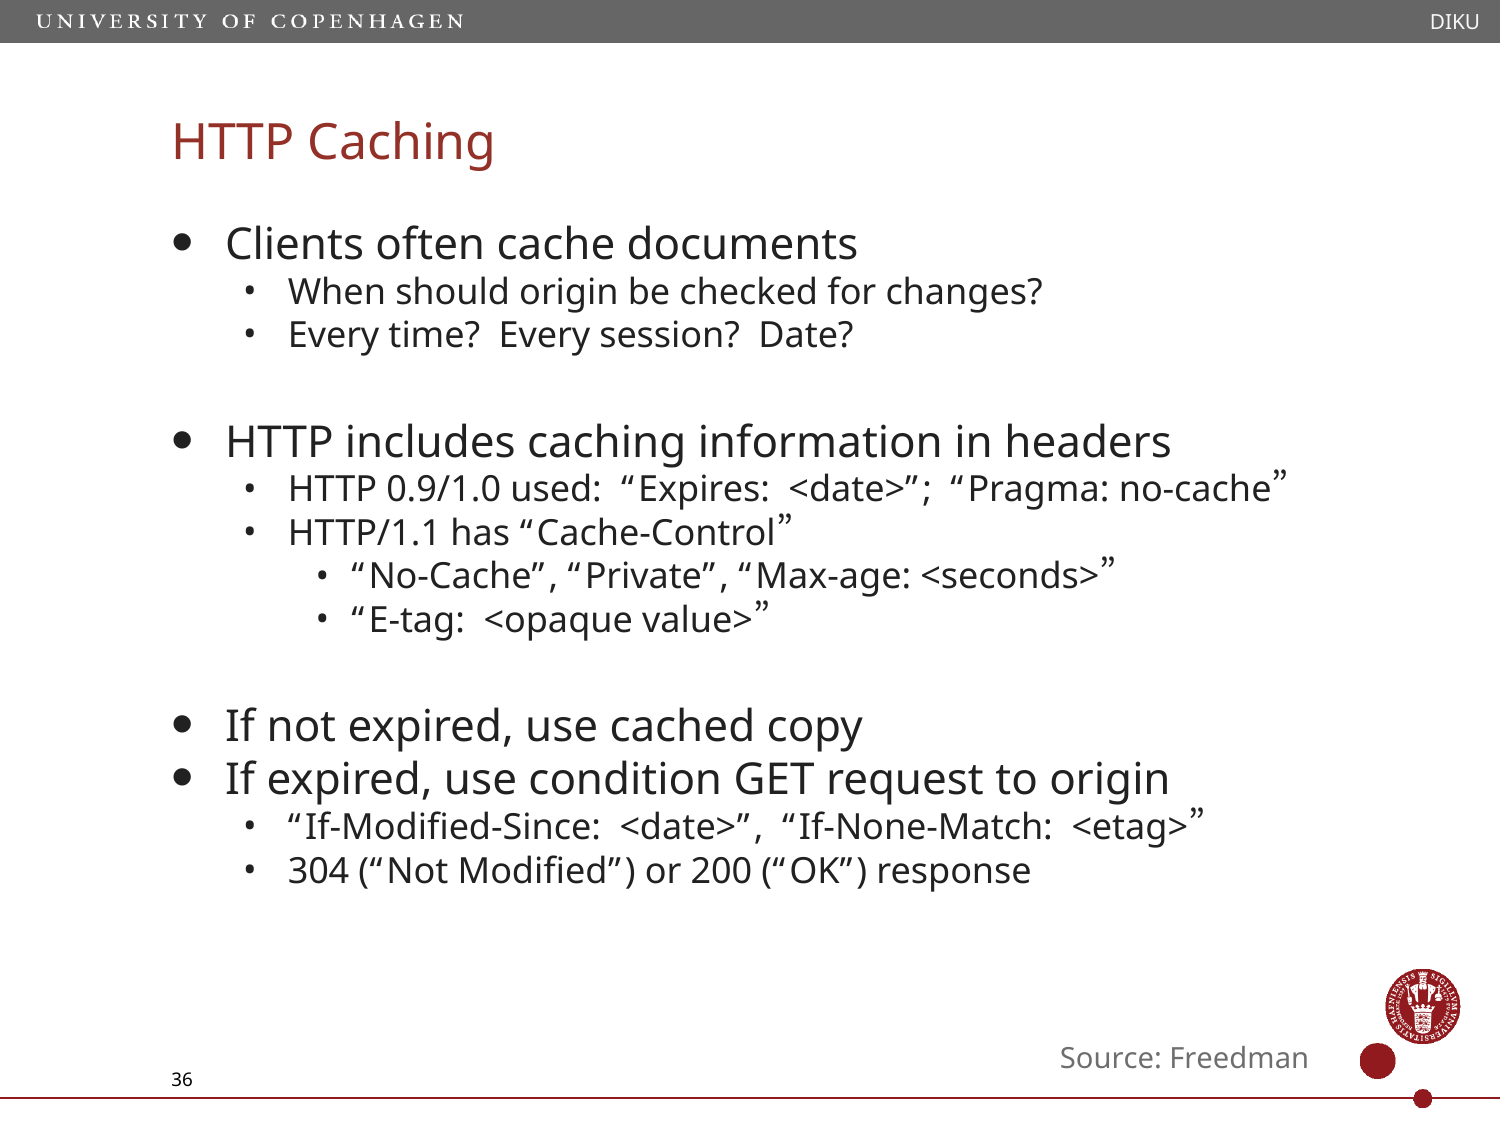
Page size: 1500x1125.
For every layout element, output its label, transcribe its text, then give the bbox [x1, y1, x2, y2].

text_box <number> [171, 1067, 522, 1092]
text_box Source: Freedman [1045, 1031, 1377, 1083]
list Clients often cache documents When should origin be checked for changes? Every time? Every session? Date? HTTP includes caching information in headers HTTP 0.9/1.0 used: “Expires: <date>”; “Pragma: no-cache” HTTP/1.1 has “Cache-Control” “No-Cache”, “Private”, “Max-age: <seconds>” “E-tag: <opaque value>” If not expired, use cached copy If expired, use condition GET request to origin “If-Modified-Since: <date>”, “If-None-Match: <etag>” 304 (“Not Modified”) or 200 (“OK”) response [171, 225, 1329, 900]
text_box DIKU [469, 0, 1495, 43]
picture [0, 910, 1500, 1122]
title HTTP Caching [171, 75, 1329, 171]
